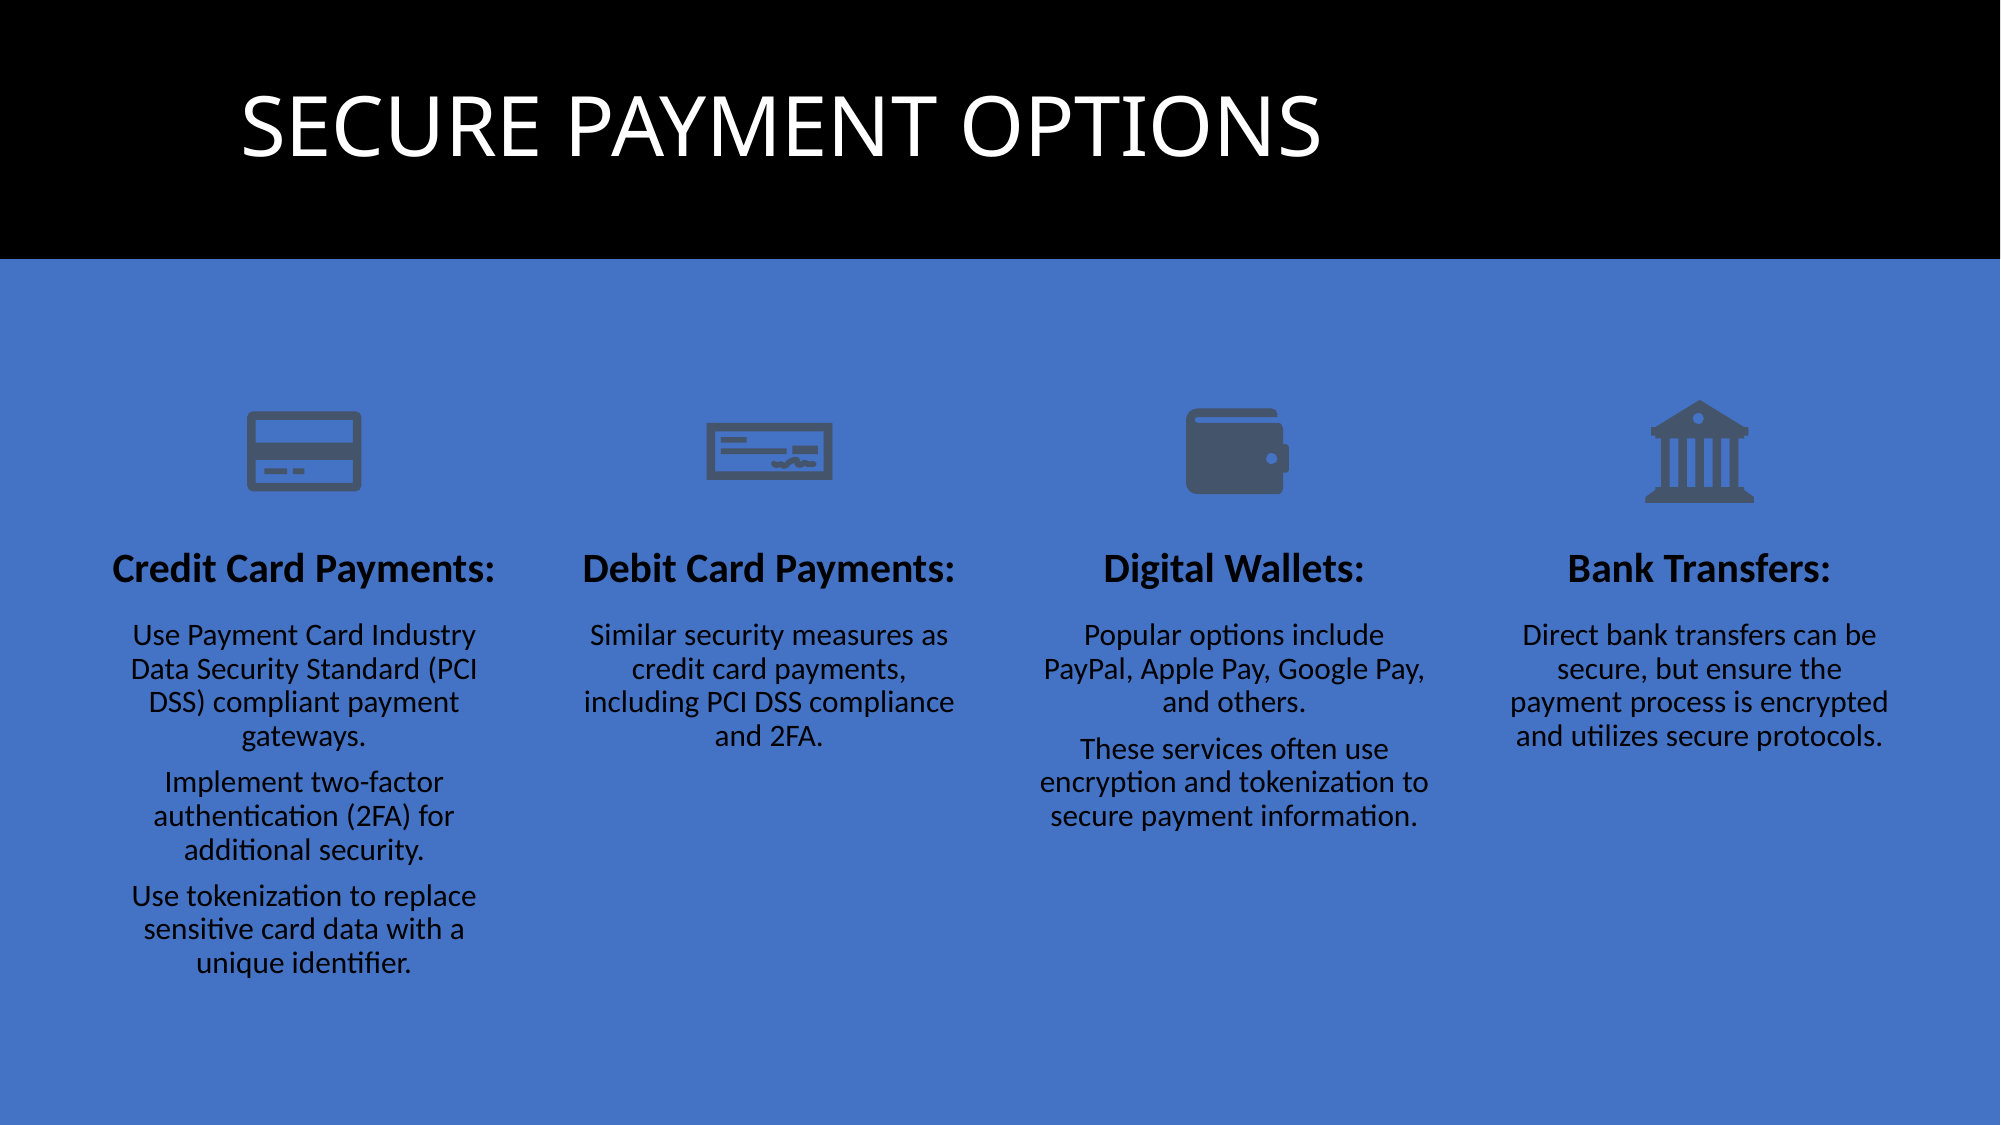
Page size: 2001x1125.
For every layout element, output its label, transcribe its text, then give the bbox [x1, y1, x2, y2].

text_box Popular options include PayPal, Apple Pay, Google Pay, and others. These services often use encryption and tokenization to secure payment information. [1036, 618, 1433, 999]
text_box Bank Transfers: [1501, 547, 1898, 607]
text_box [0, 0, 2000, 1125]
text_box Debit Card Payments: [571, 547, 968, 607]
text_box Direct bank transfers can be secure, but ensure the payment process is encrypted and utilizes secure protocols. [1501, 618, 1898, 999]
title SECURE PAYMENT OPTIONS [225, 57, 1873, 202]
text_box Use Payment Card Industry Data Security Standard (PCI DSS) compliant payment gateways. Implement two-factor authentication (2FA) for additional security. Use tokenization to replace sensitive card data with a unique identifier. [106, 618, 503, 999]
text_box Digital Wallets: [1036, 547, 1433, 607]
text_box Credit Card Payments: [106, 547, 503, 607]
text_box Similar security measures as credit card payments, including PCI DSS compliance and 2FA. [571, 618, 968, 999]
